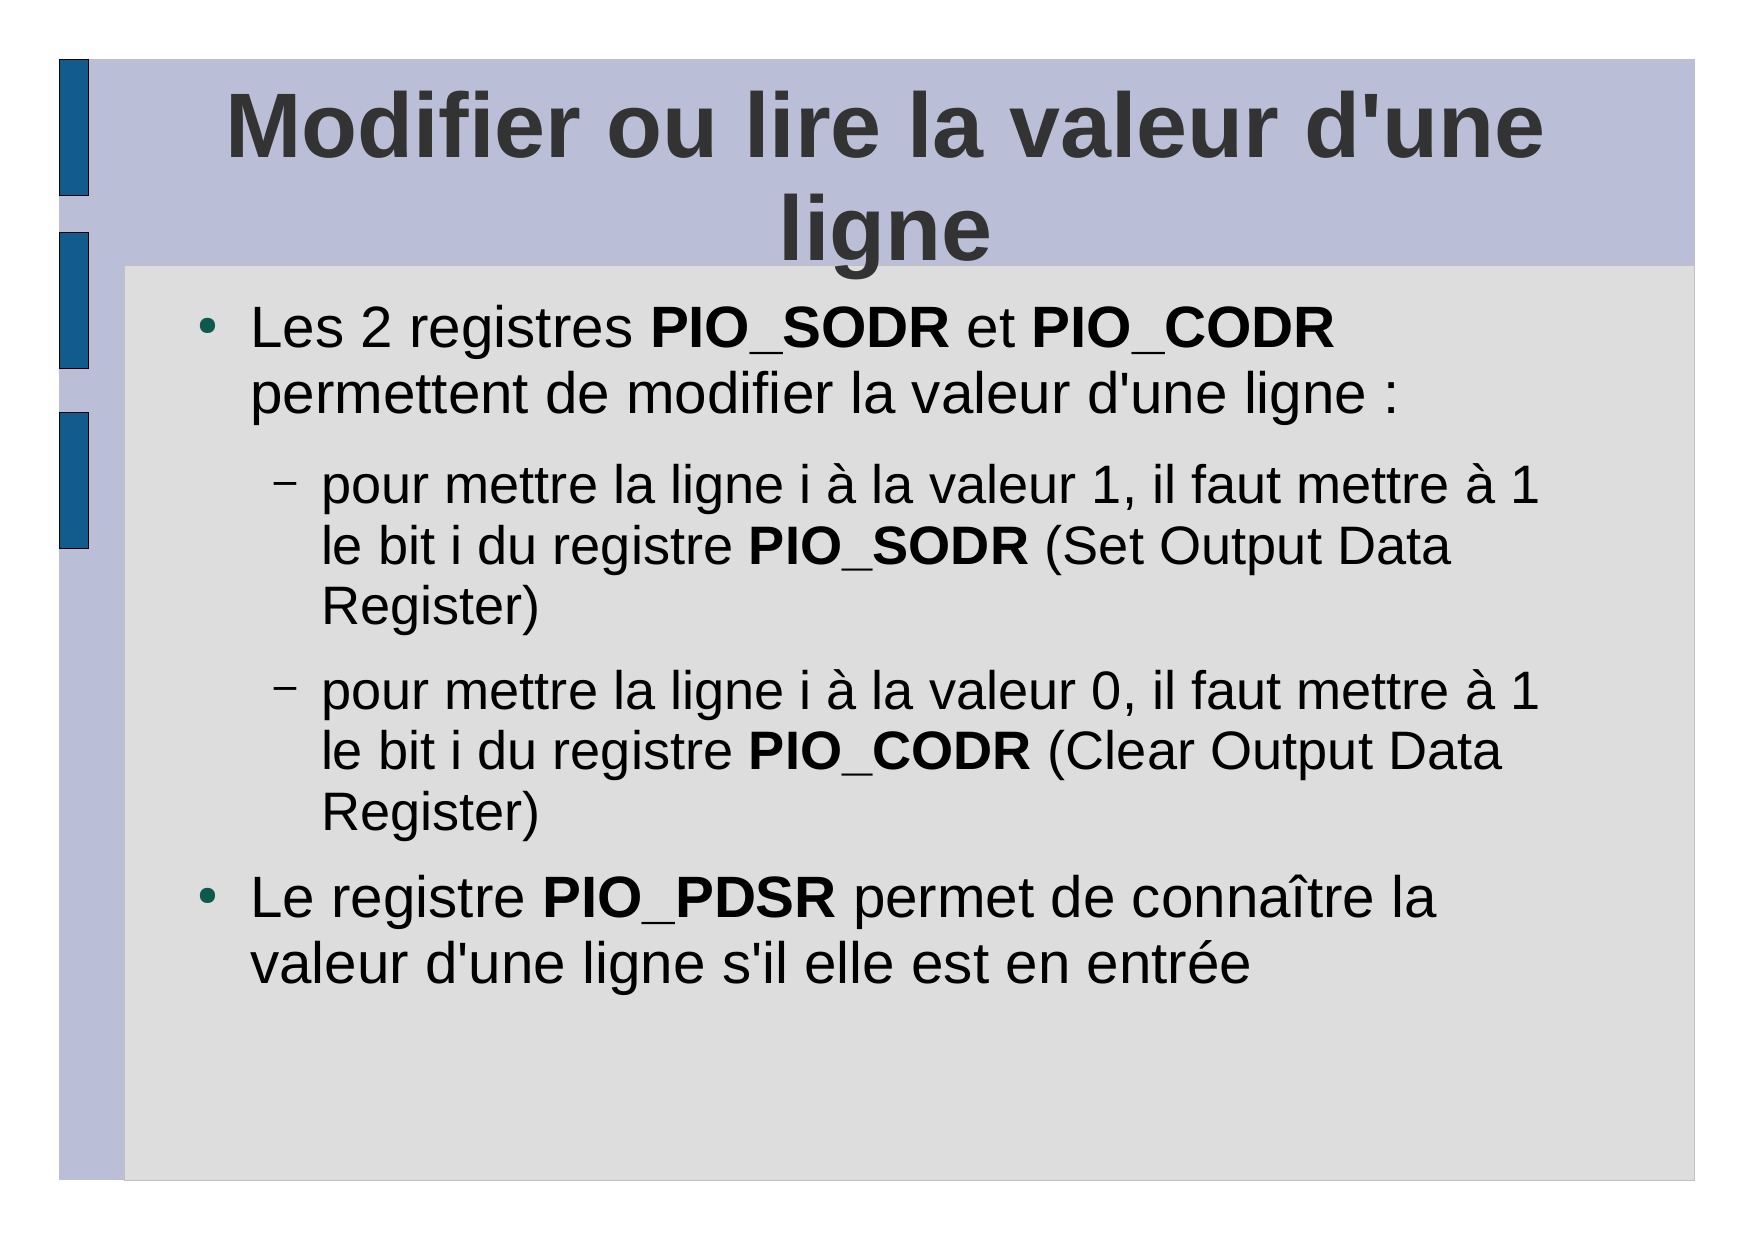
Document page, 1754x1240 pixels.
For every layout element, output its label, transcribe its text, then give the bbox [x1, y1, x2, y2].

list Les 2 registres PIO_SODR et PIO_CODR permettent de modifier la valeur d'une ligne : pour mettre la ligne i à la valeur 1, il faut mettre à 1 le bit i du registre PIO_SODR (Set Output Data Register) pour mettre la ligne i à la valeur 0, il faut mettre à 1 le bit i du registre PIO_CODR (Clear Output Data Register) Le registre PIO_PDSR permet de connaître la valeur d'une ligne s'il elle est en entrée [179, 295, 1577, 1093]
title Modifier ou lire la valeur d'une ligne [118, 74, 1654, 280]
